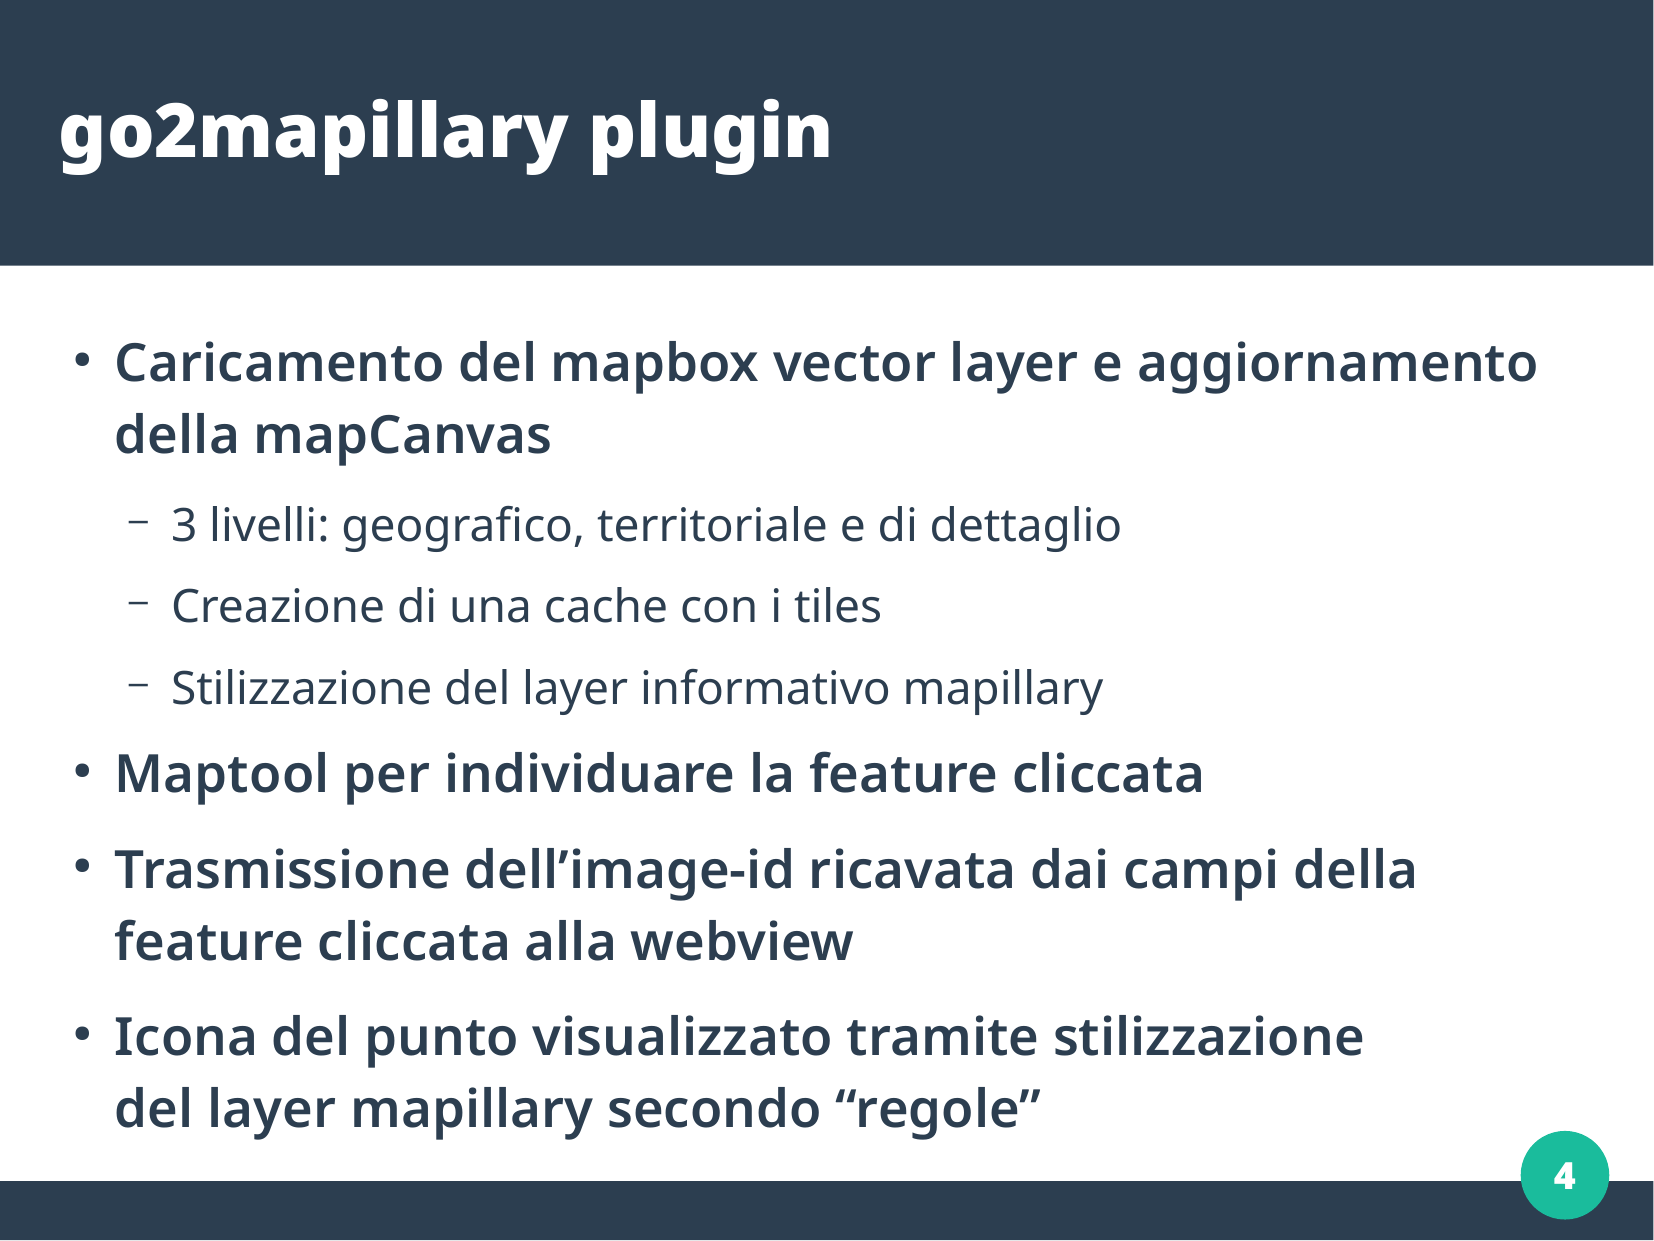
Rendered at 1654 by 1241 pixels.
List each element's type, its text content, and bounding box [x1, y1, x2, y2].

title go2mapillary plugin [59, 49, 1595, 207]
list Caricamento del mapbox vector layer e aggiornamento della mapCanvas 3 livelli: geografico, territoriale e di dettaglio Creazione di una cache con i tiles Stilizzazione del layer informativo mapillary Maptool per individuare la feature cliccata Trasmissione dell’image-id ricavata dai campi della feature cliccata alla webview Icona del punto visualizzato tramite stilizzazione del layer mapillary secondo “regole” [59, 324, 1595, 1152]
